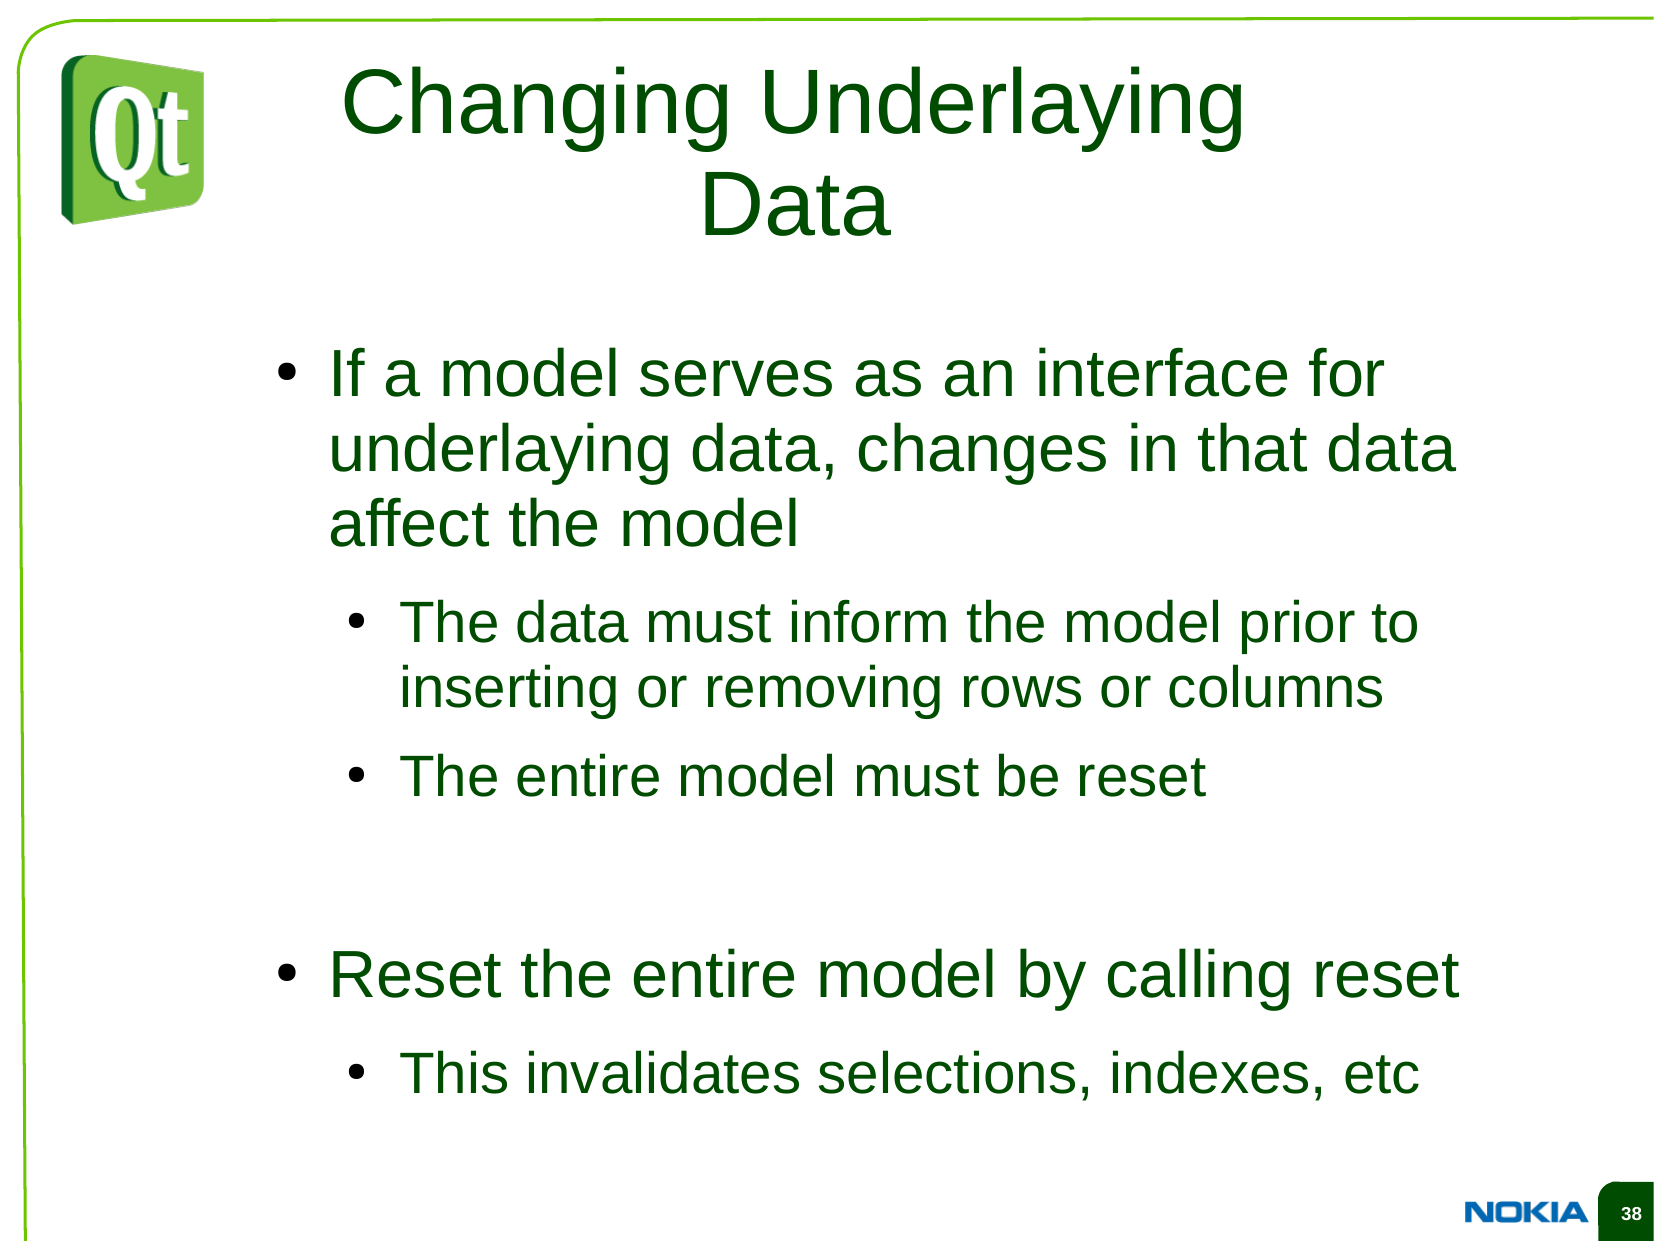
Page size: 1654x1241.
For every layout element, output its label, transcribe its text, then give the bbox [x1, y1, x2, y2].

list If a model serves as an interface for underlaying data, changes in that data affect the model The data must inform the model prior to inserting or removing rows or columns The entire model must be reset Reset the entire model by calling reset This invalidates selections, indexes, etc [257, 336, 1577, 1141]
picture [1465, 1201, 1589, 1223]
title Changing Underlaying Data [257, 50, 1333, 256]
picture [61, 55, 204, 225]
